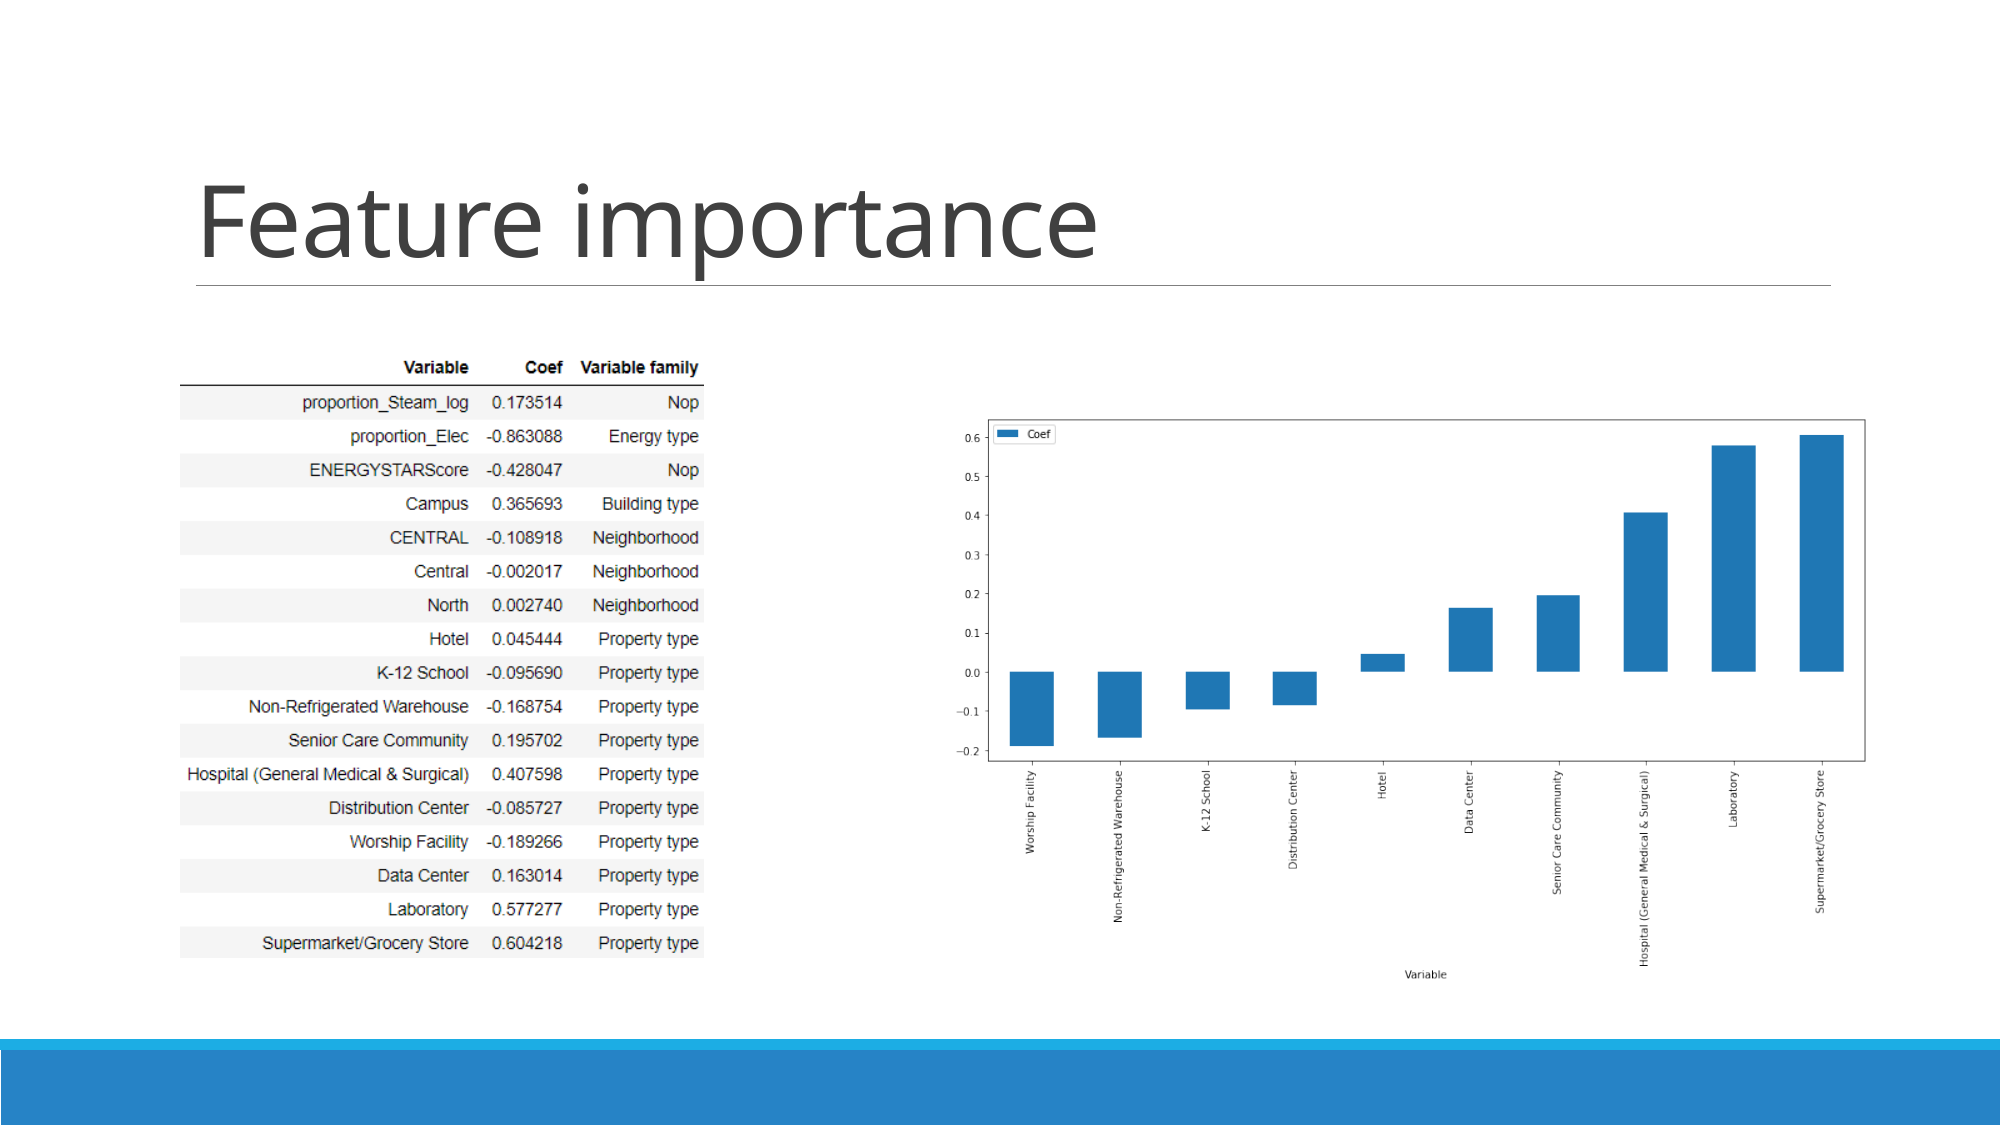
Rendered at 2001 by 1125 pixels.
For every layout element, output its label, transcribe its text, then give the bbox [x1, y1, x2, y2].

picture [180, 351, 704, 958]
picture [948, 413, 1872, 987]
title Feature importance [180, 47, 1831, 286]
